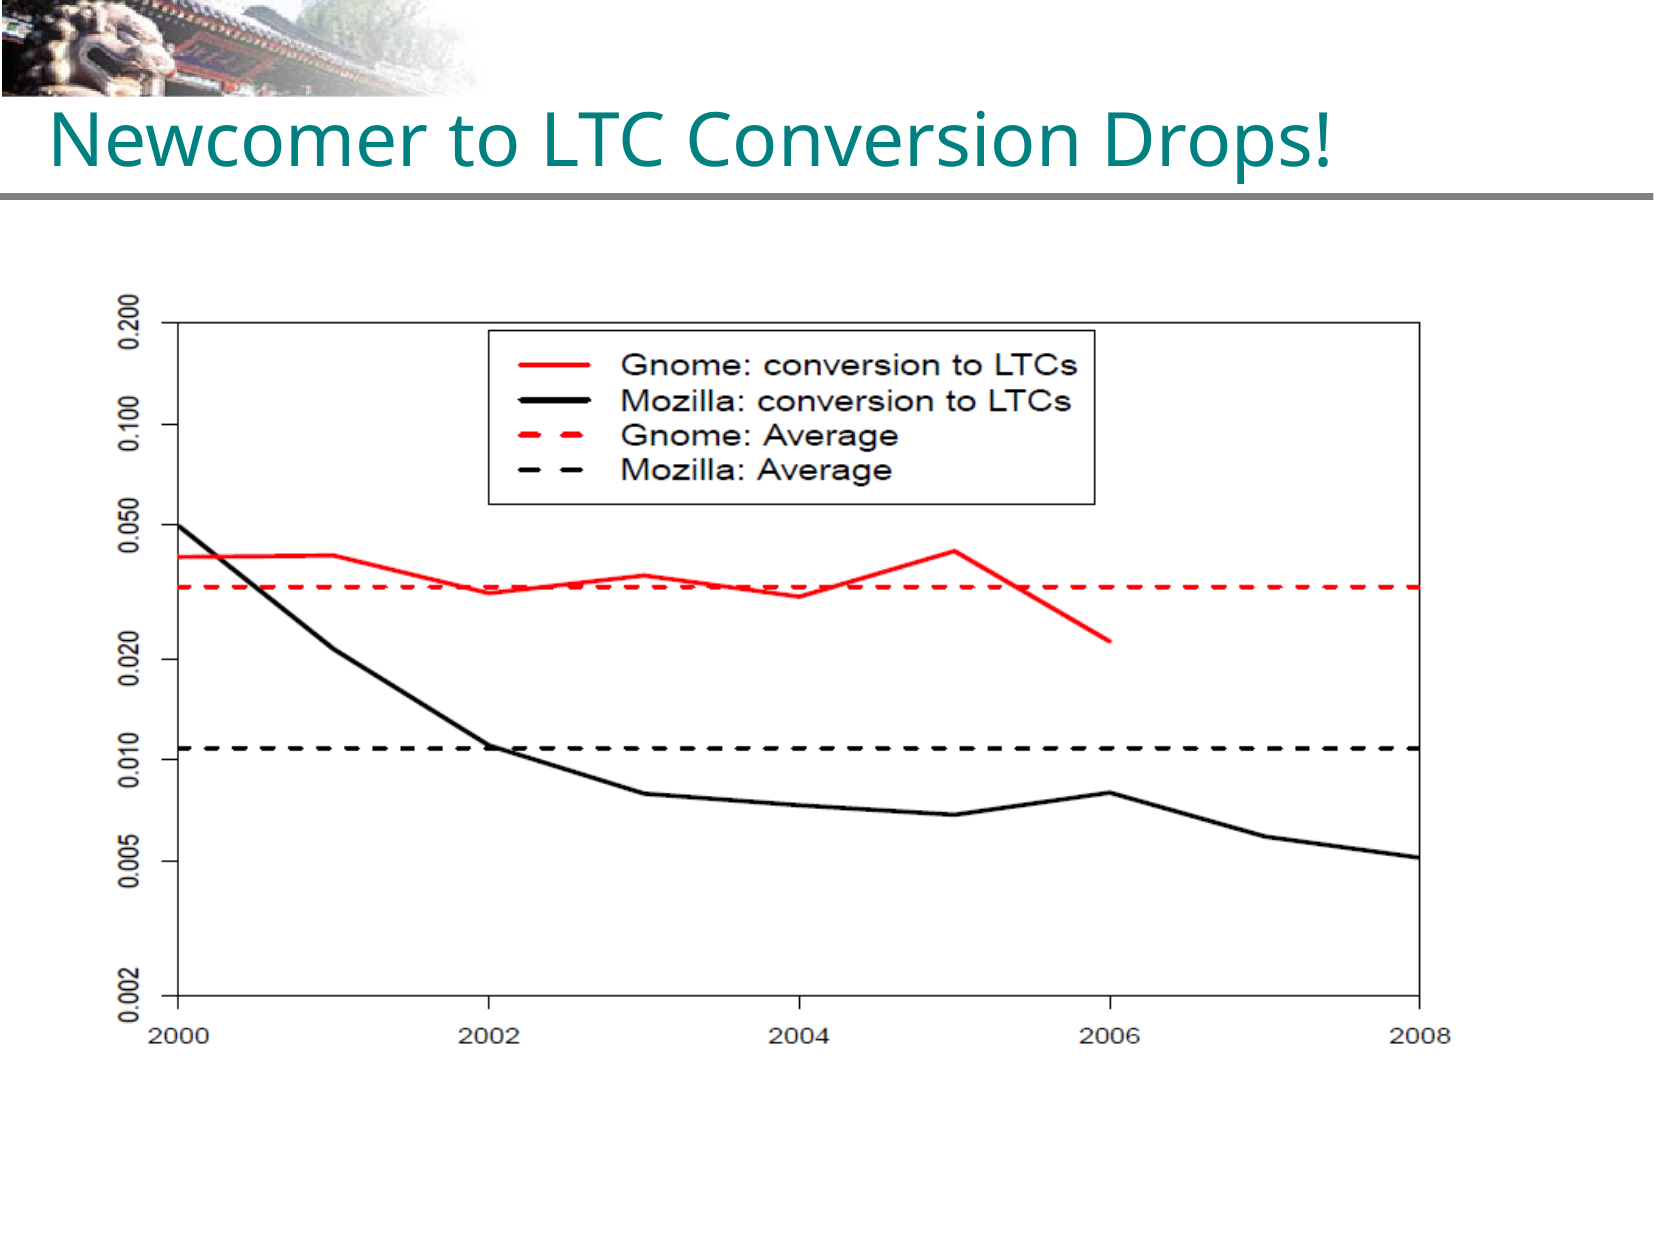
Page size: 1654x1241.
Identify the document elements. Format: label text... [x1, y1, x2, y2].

picture [90, 269, 1480, 1072]
picture [0, 0, 524, 97]
title Newcomer to LTC Conversion Drops! [32, 4, 1641, 190]
